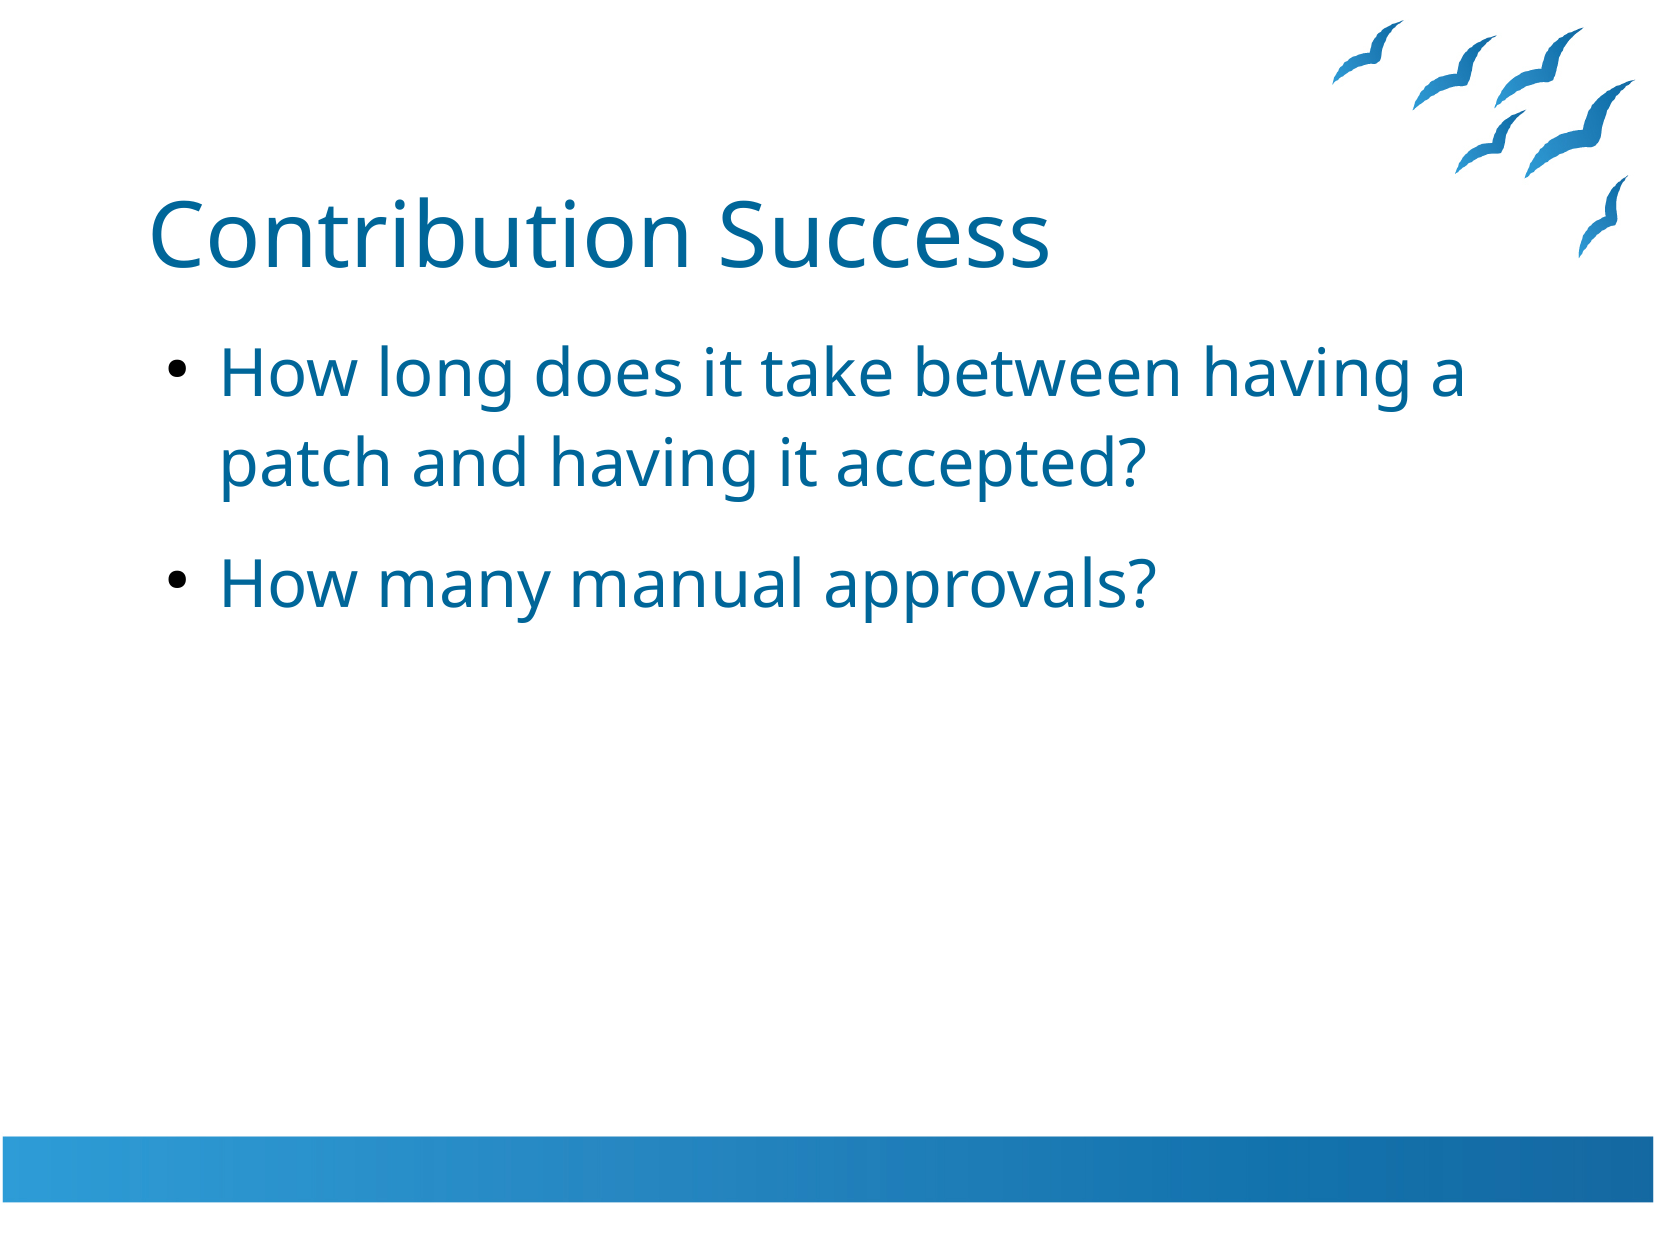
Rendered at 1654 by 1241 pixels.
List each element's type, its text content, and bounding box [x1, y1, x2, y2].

list How long does it take between having a patch and having it accepted? How many manual approvals? [147, 324, 1506, 1045]
title Contribution Success [147, 177, 1506, 287]
picture [0, 0, 1654, 1241]
